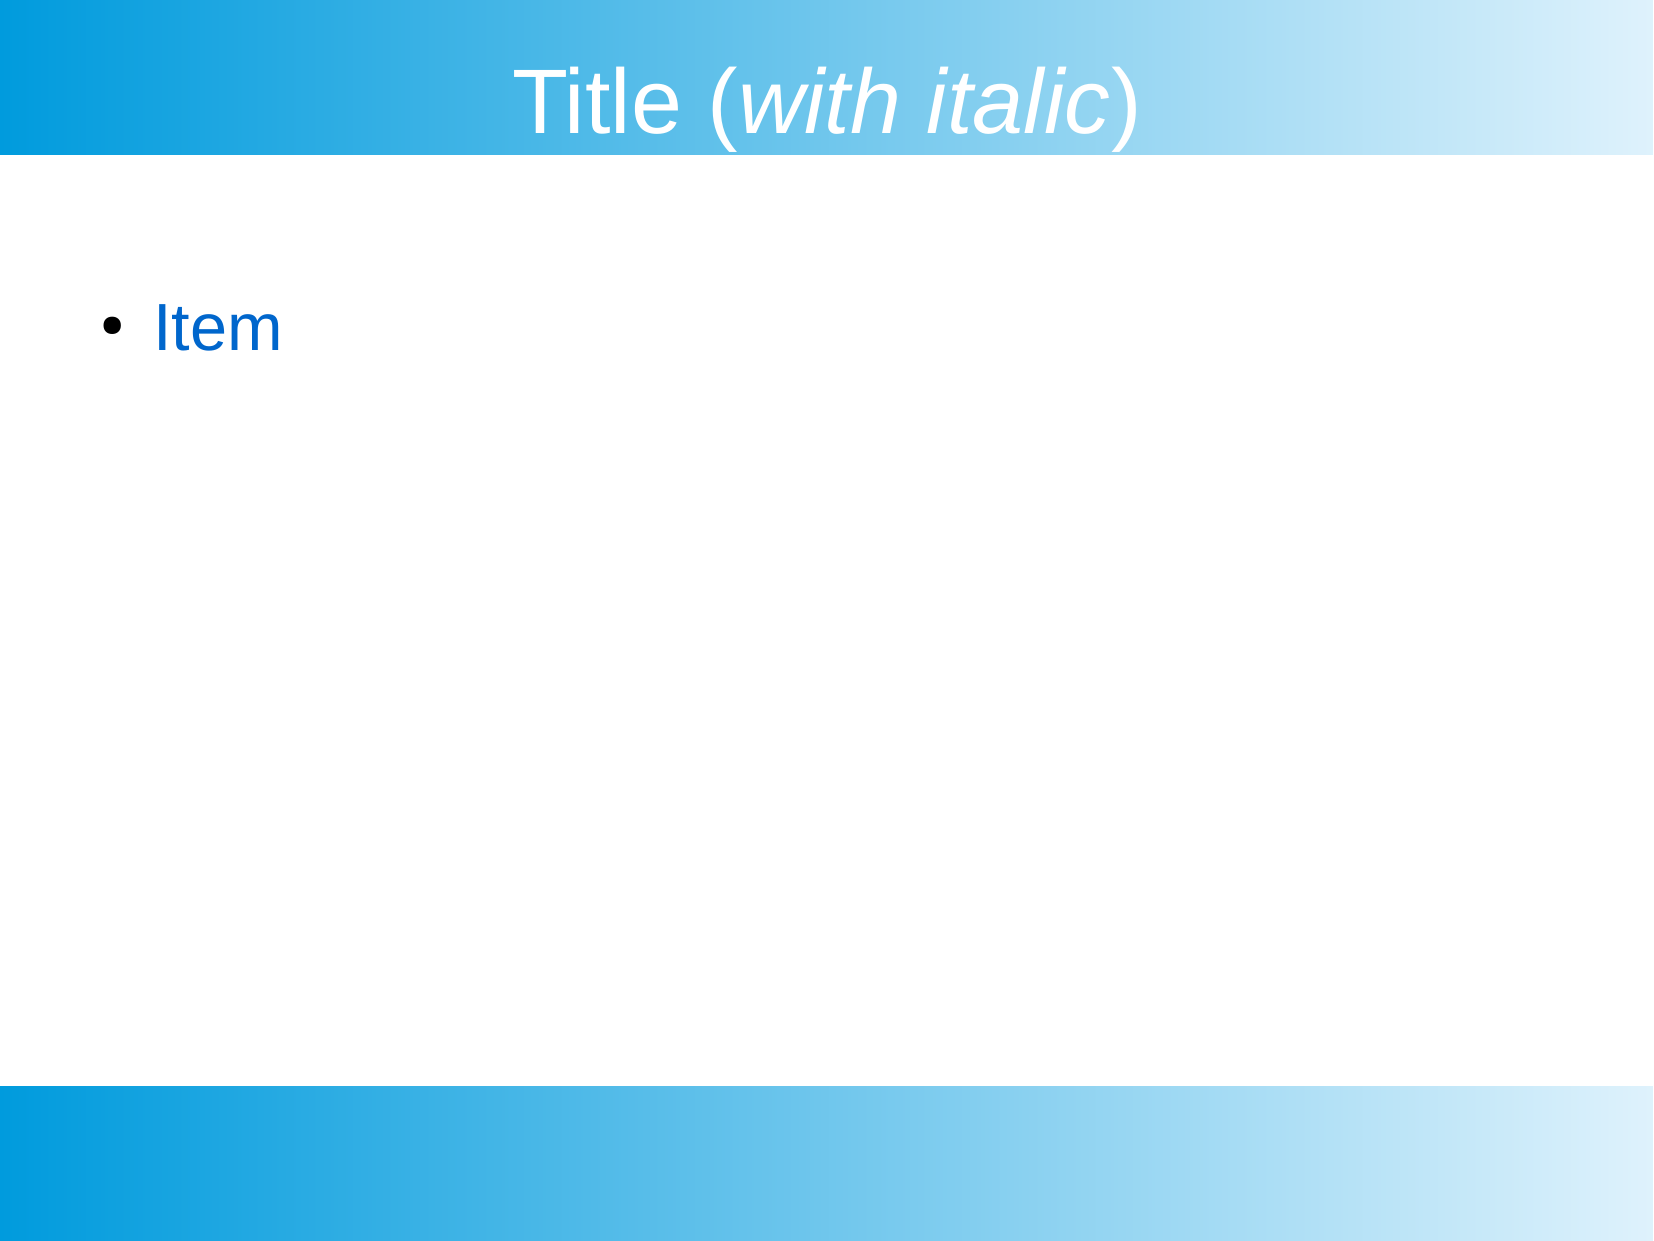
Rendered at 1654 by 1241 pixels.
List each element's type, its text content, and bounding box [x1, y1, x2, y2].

list Item [82, 290, 1571, 1010]
title Title (with italic) [82, 49, 1571, 155]
